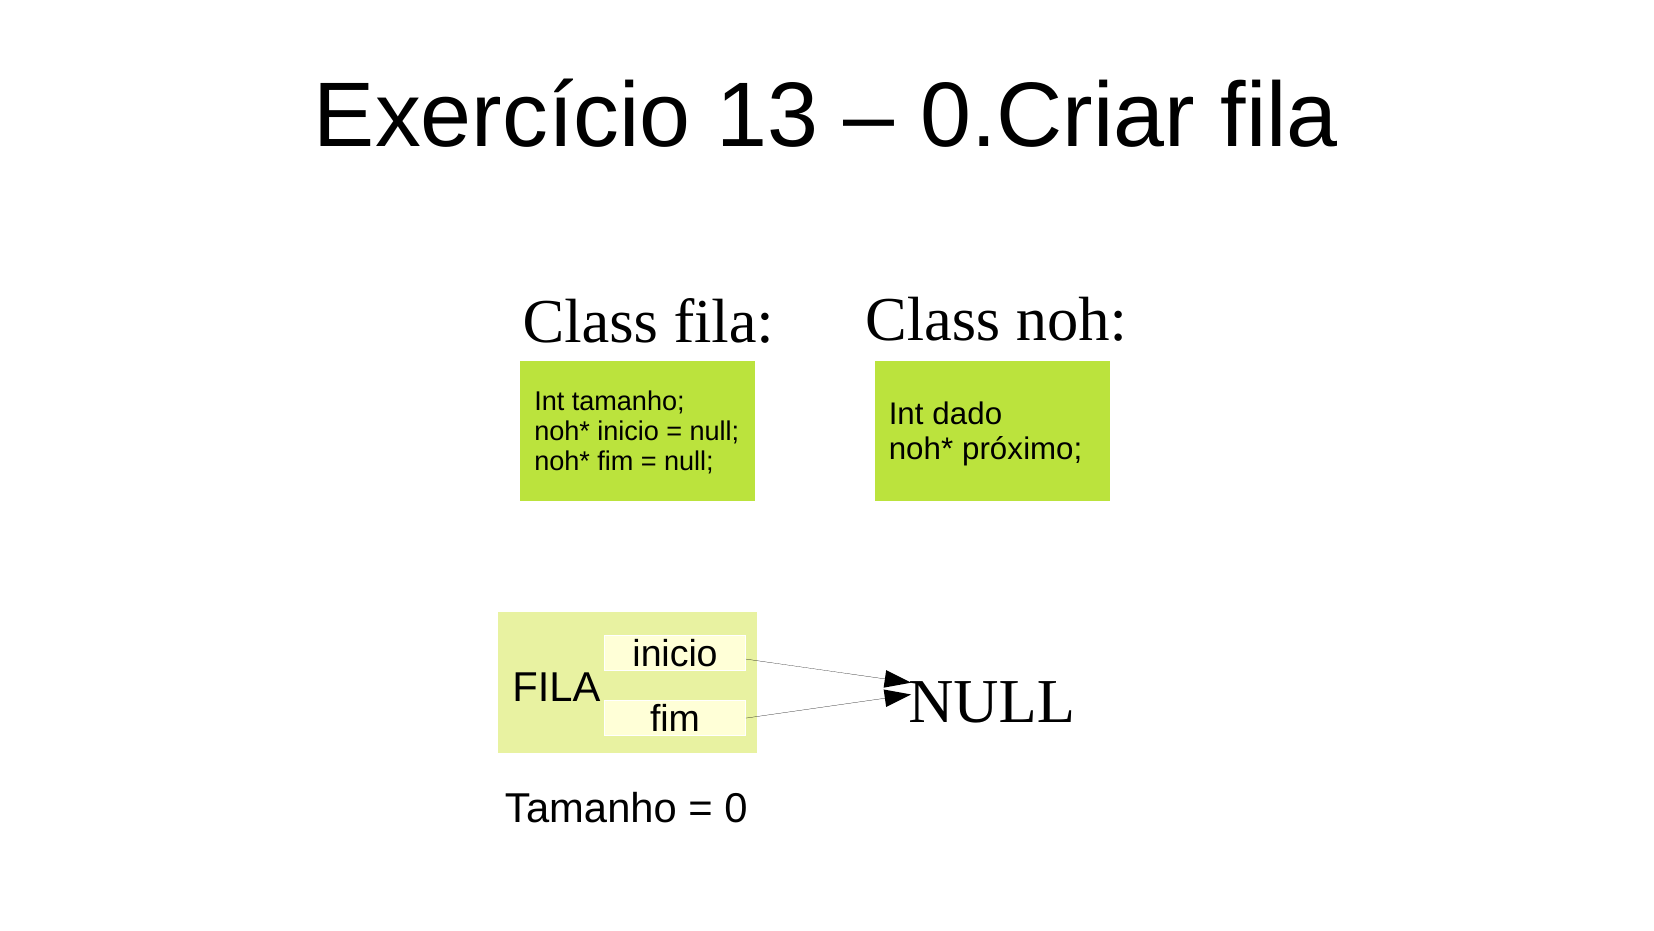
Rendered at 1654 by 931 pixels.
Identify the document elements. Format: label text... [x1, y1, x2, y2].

text_box [497, 611, 758, 660]
text_box Tamanho = 0 [490, 777, 774, 839]
text_box inicio [604, 635, 746, 671]
title Exercício 13 – 0.Criar fila [82, 37, 1571, 193]
text_box NULL [893, 659, 1095, 737]
text_box FILA [497, 656, 616, 719]
text_box Int tamanho; noh* inicio = null; noh* fim = null; [519, 361, 756, 502]
text_box Class fila: [507, 279, 792, 361]
text_box Class noh: [850, 277, 1146, 359]
text_box [616, 660, 758, 717]
text_box Int dado noh* próximo; [874, 360, 1111, 502]
text_box fim [604, 700, 746, 736]
text_box [497, 717, 758, 754]
